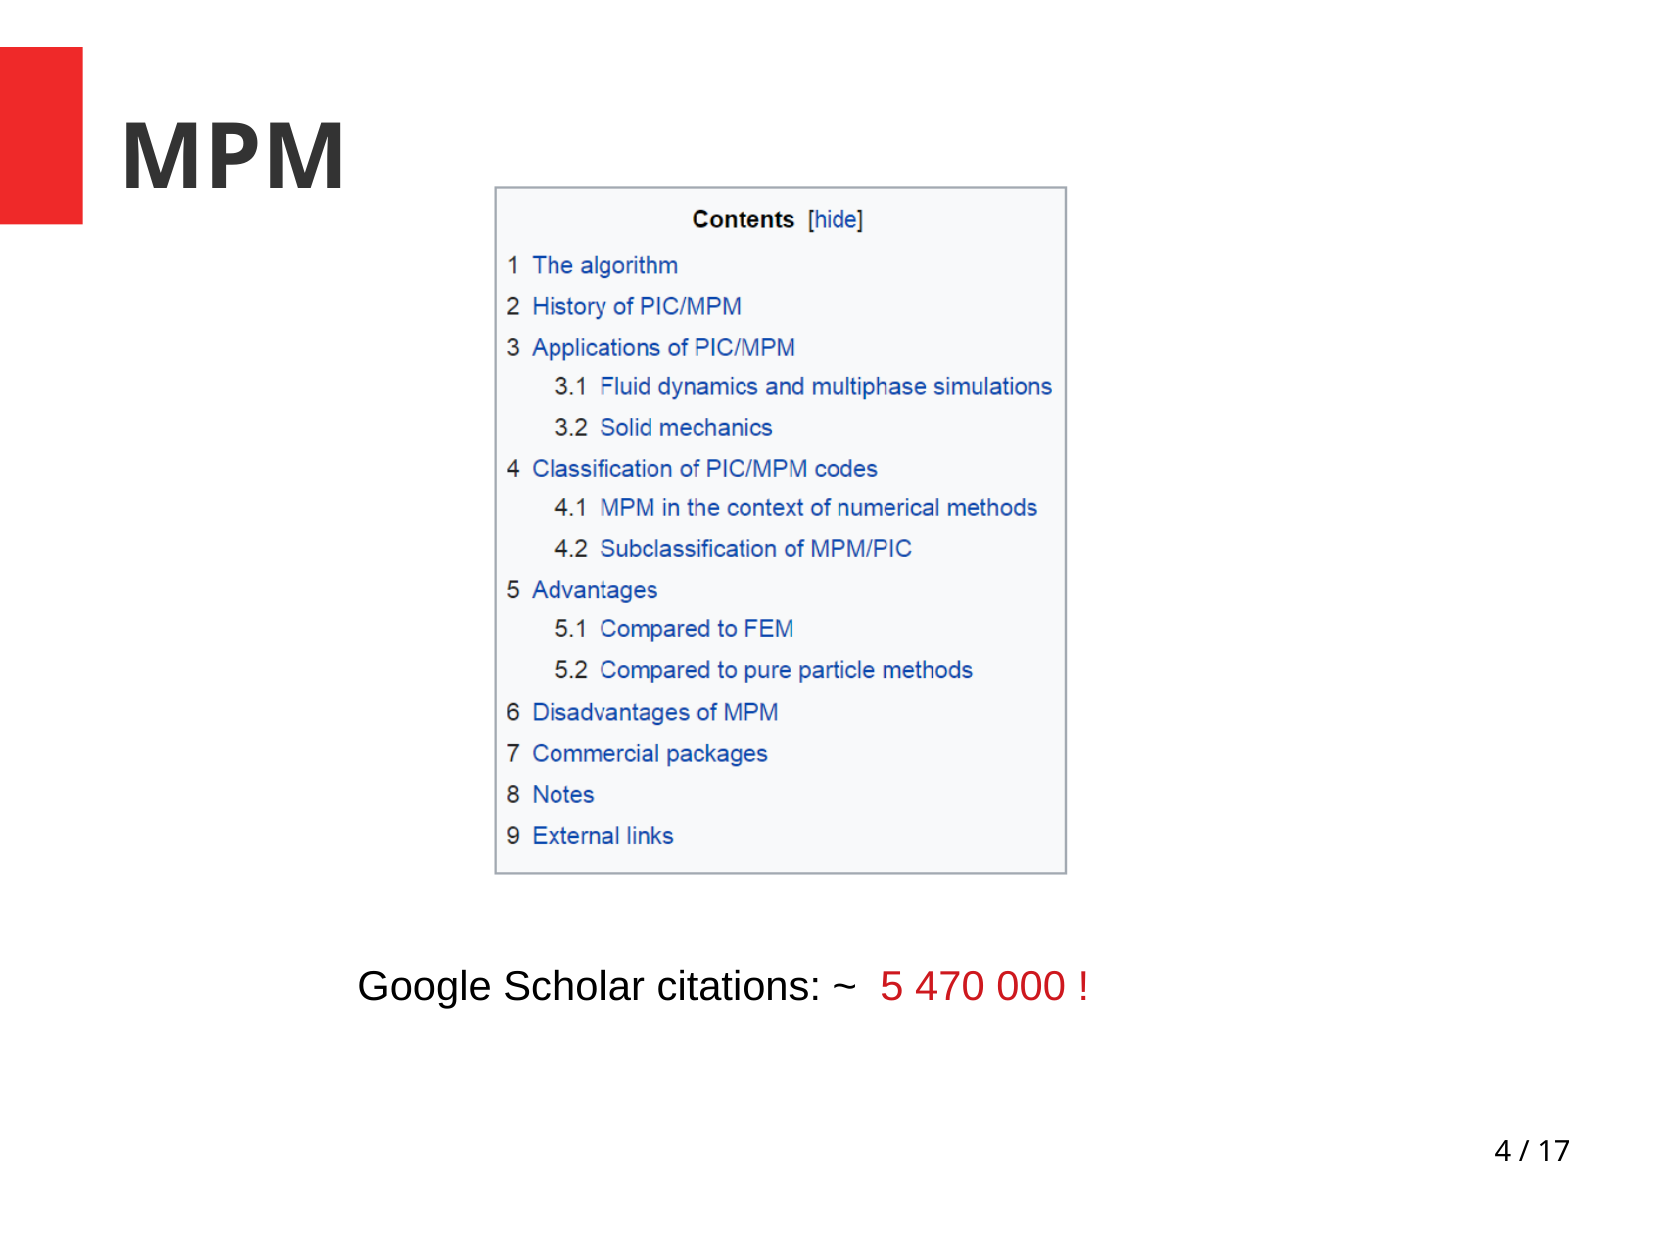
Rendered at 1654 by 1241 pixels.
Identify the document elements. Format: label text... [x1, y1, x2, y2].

title MPM [118, 49, 1571, 257]
text_box Google Scholar citations: ~ 5 470 000 ! [342, 955, 1134, 1064]
picture [484, 177, 1099, 897]
